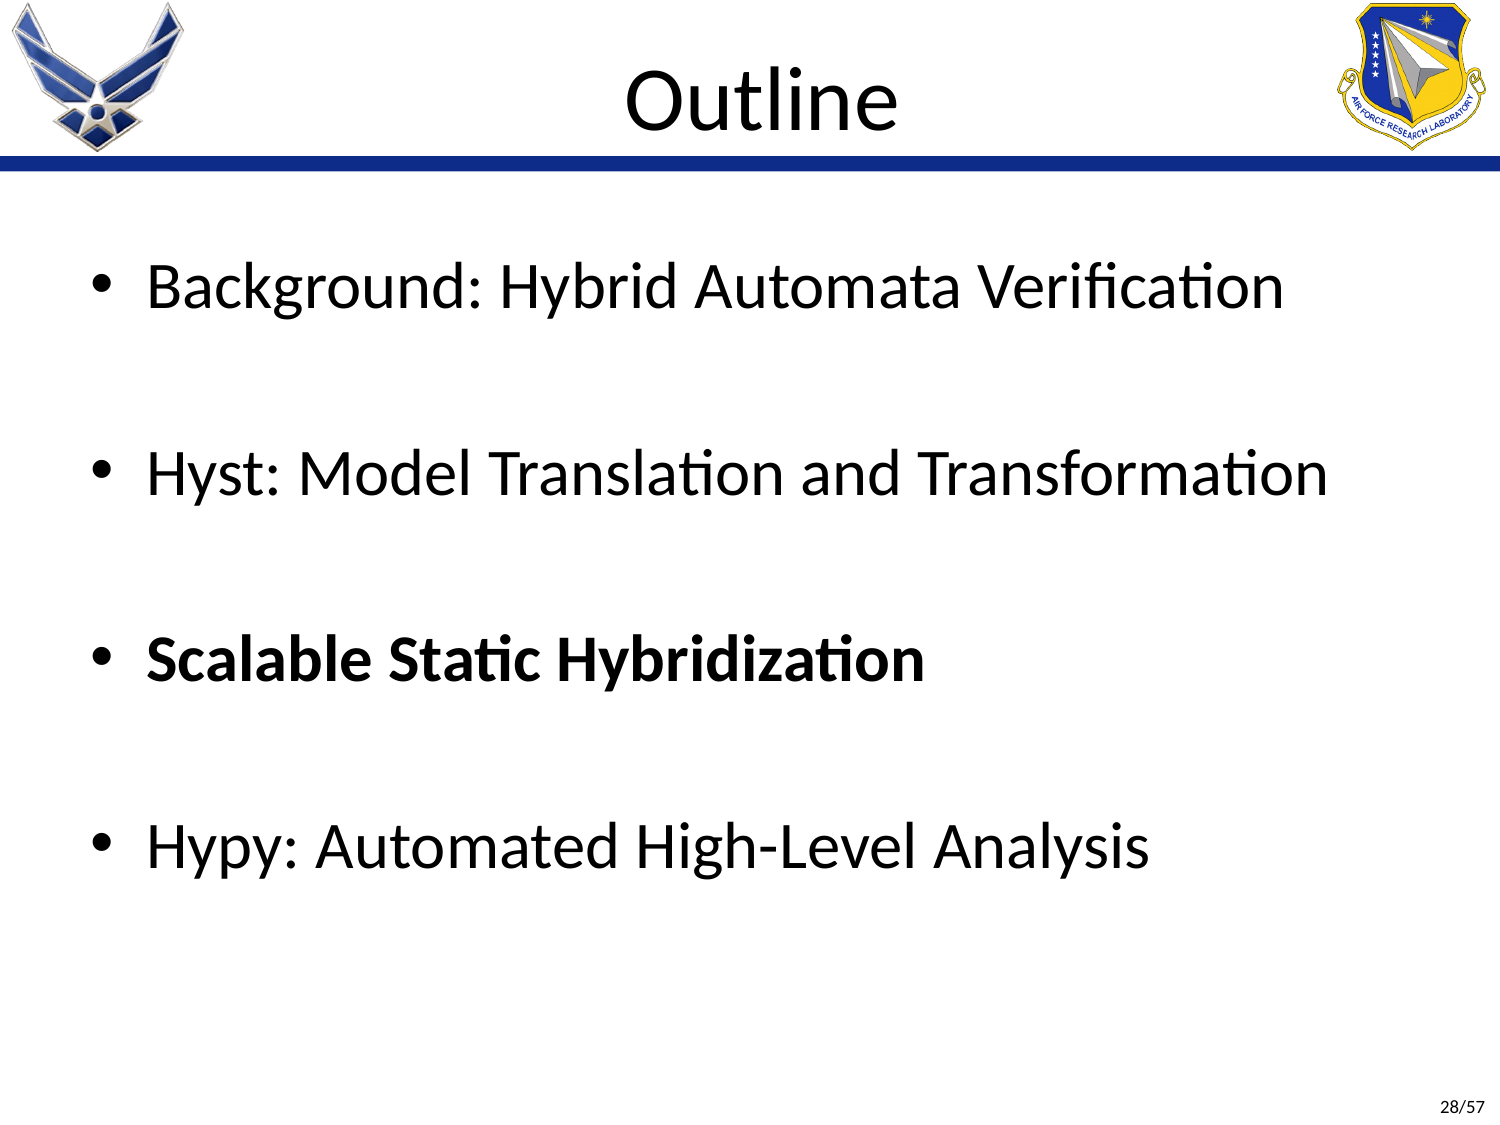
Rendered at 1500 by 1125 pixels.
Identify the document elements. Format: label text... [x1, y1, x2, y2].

picture [1438, 3, 1486, 151]
list Background: Hybrid Automata Verification Hyst: Model Translation and Transformation Scalable Static Hybridization Hypy: Automated High-Level Analysis [75, 234, 1471, 797]
title Outline [87, 0, 1438, 188]
picture [2, 0, 87, 156]
